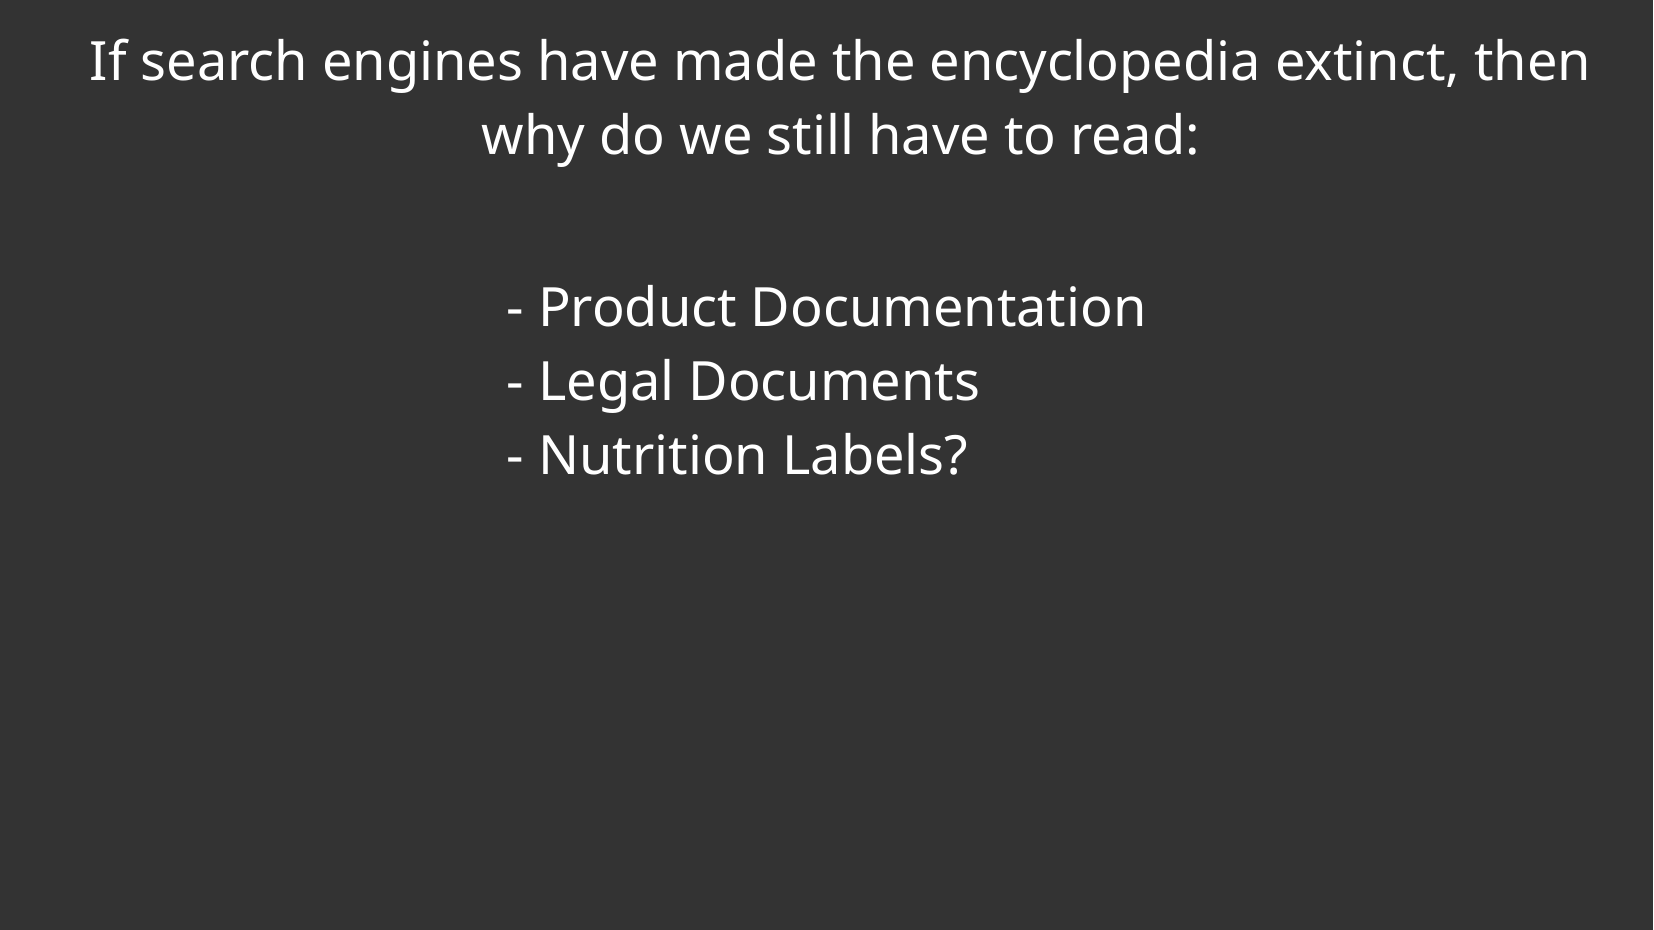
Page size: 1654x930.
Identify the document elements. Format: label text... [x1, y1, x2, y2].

text_box - Product Documentation - Legal Documents - Nutrition Labels? [491, 261, 1201, 466]
text_box If search engines have made the encyclopedia extinct, then why do we still have to read: [75, 15, 1653, 282]
